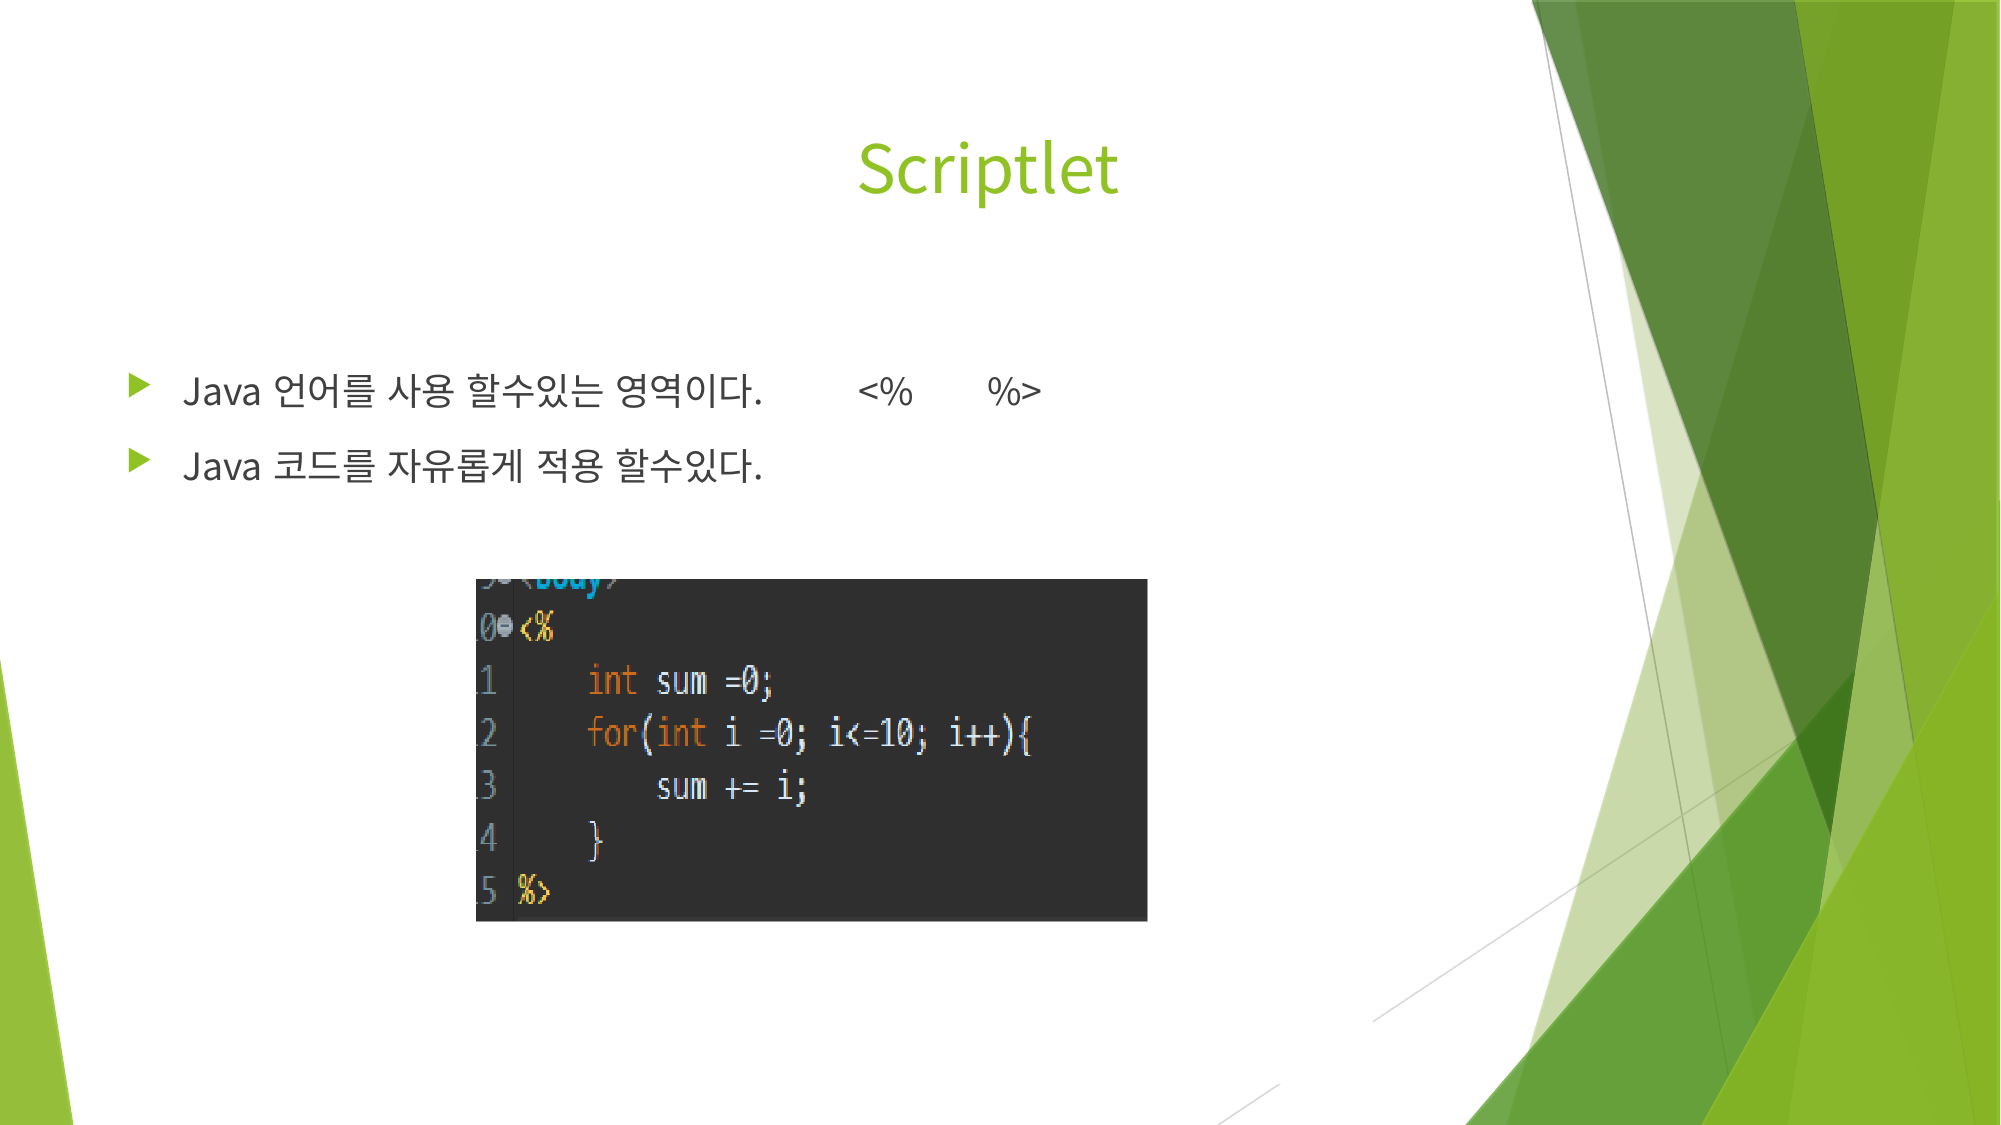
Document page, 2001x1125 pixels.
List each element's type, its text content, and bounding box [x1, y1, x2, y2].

title Scriptlet [111, 62, 1522, 219]
picture [476, 579, 1373, 1084]
list Java 언어를 사용 할수있는 영역이다. <% %> Java 코드를 자유롭게 적용 할수있다. [111, 354, 1522, 992]
